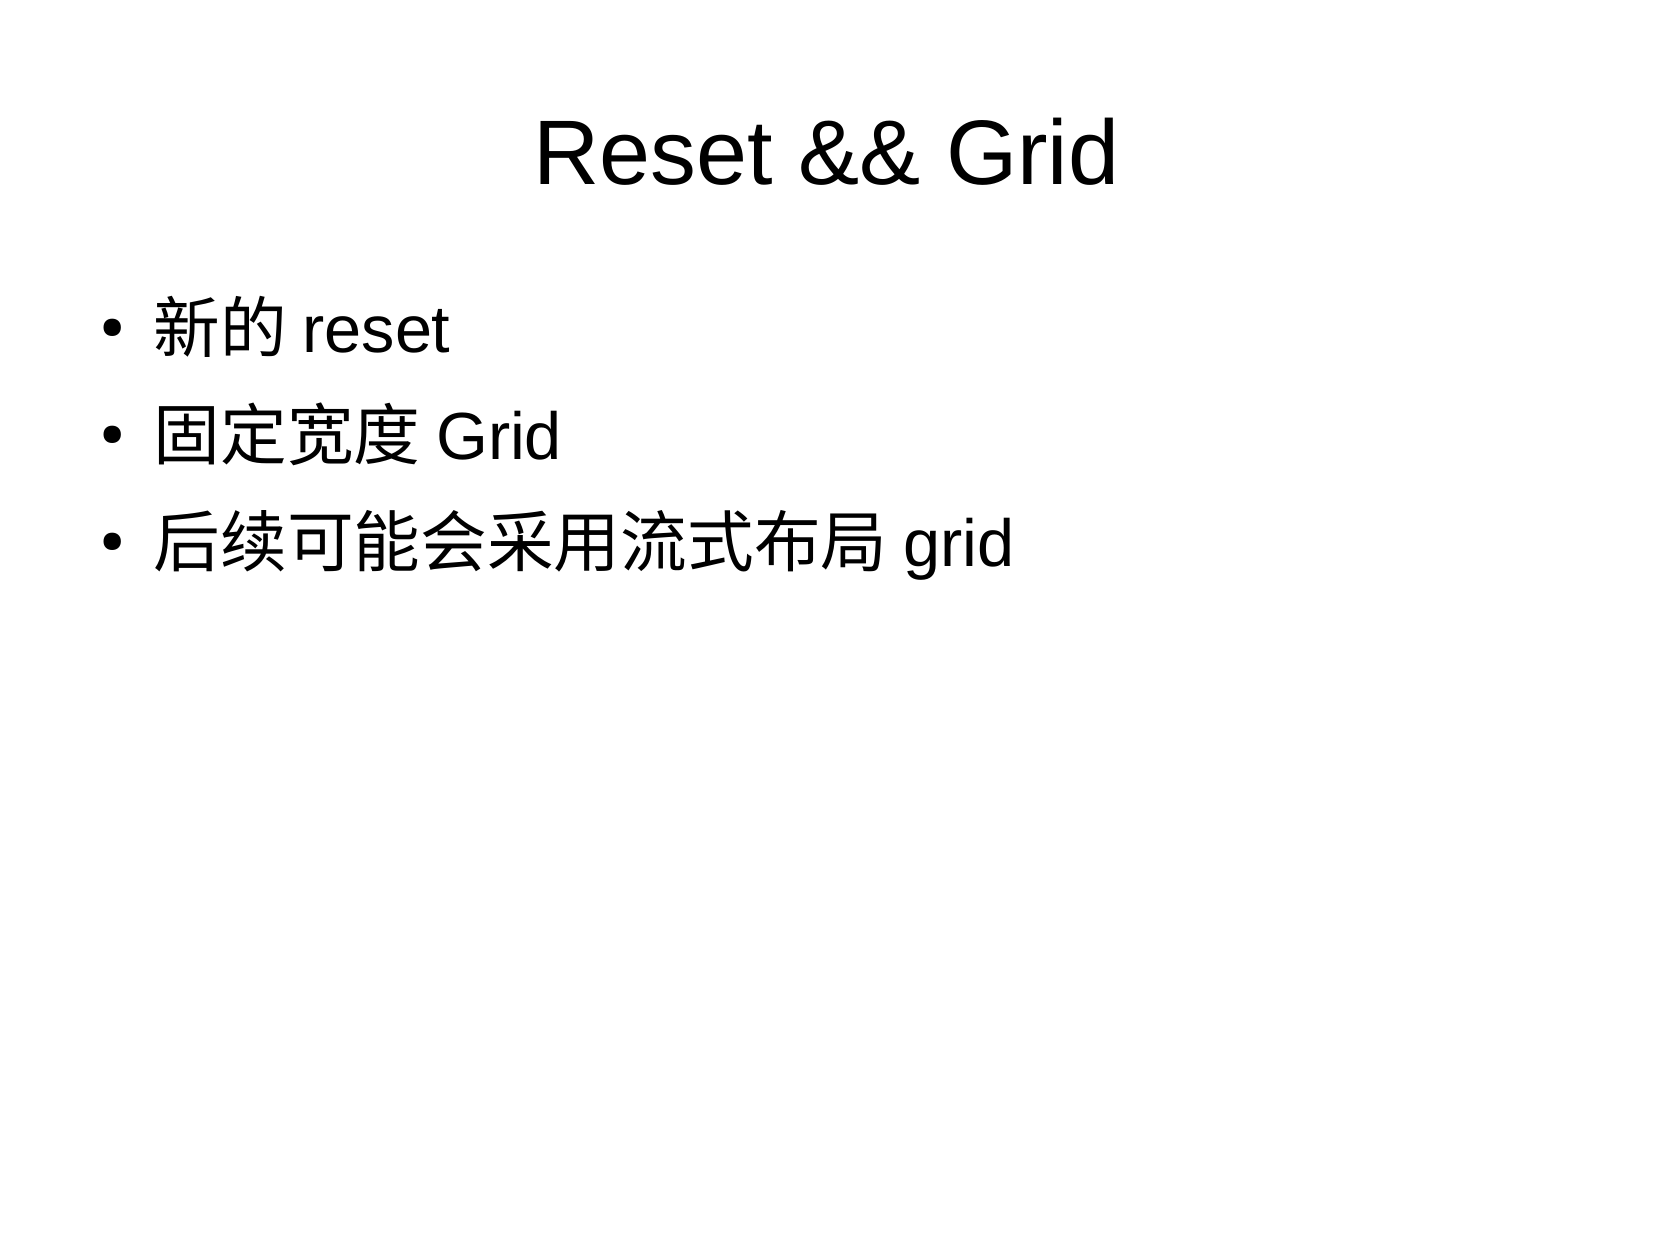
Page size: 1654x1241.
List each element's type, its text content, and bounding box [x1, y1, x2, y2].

title Reset && Grid [82, 49, 1571, 257]
list 新的reset 固定宽度Grid 后续可能会采用流式布局grid [82, 290, 1538, 1010]
